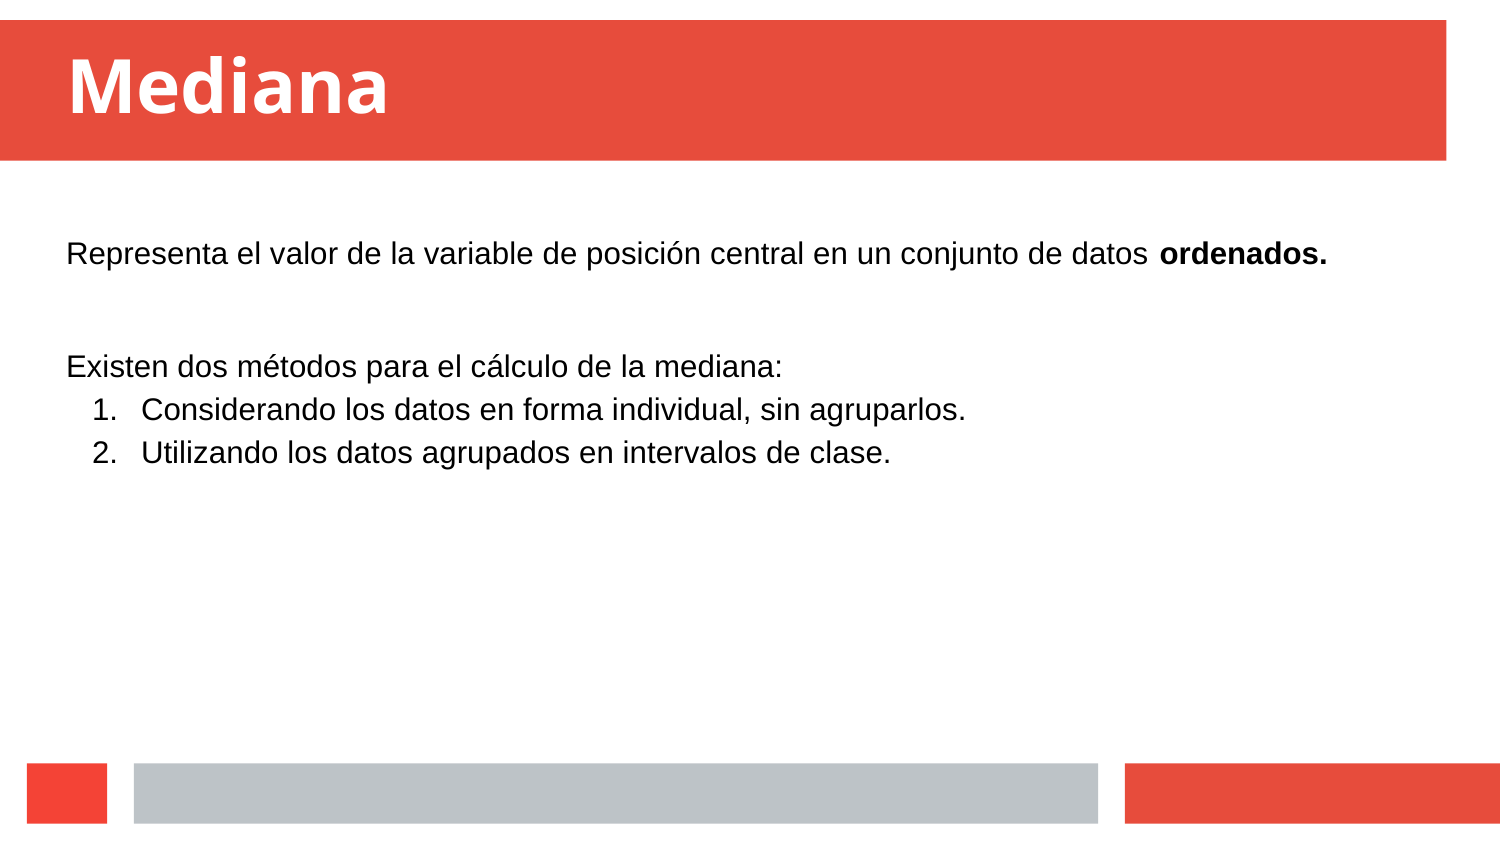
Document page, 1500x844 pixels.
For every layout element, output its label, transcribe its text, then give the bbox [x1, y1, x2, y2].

title Mediana [53, 40, 1447, 141]
subtitle Representa el valor de la variable de posición central en un conjunto de datos ordenados. Existen dos métodos para el cálculo de la mediana: Considerando los datos en forma individual, sin agruparlos. Utilizando los datos agrupados en intervalos de clase. [53, 220, 1420, 744]
